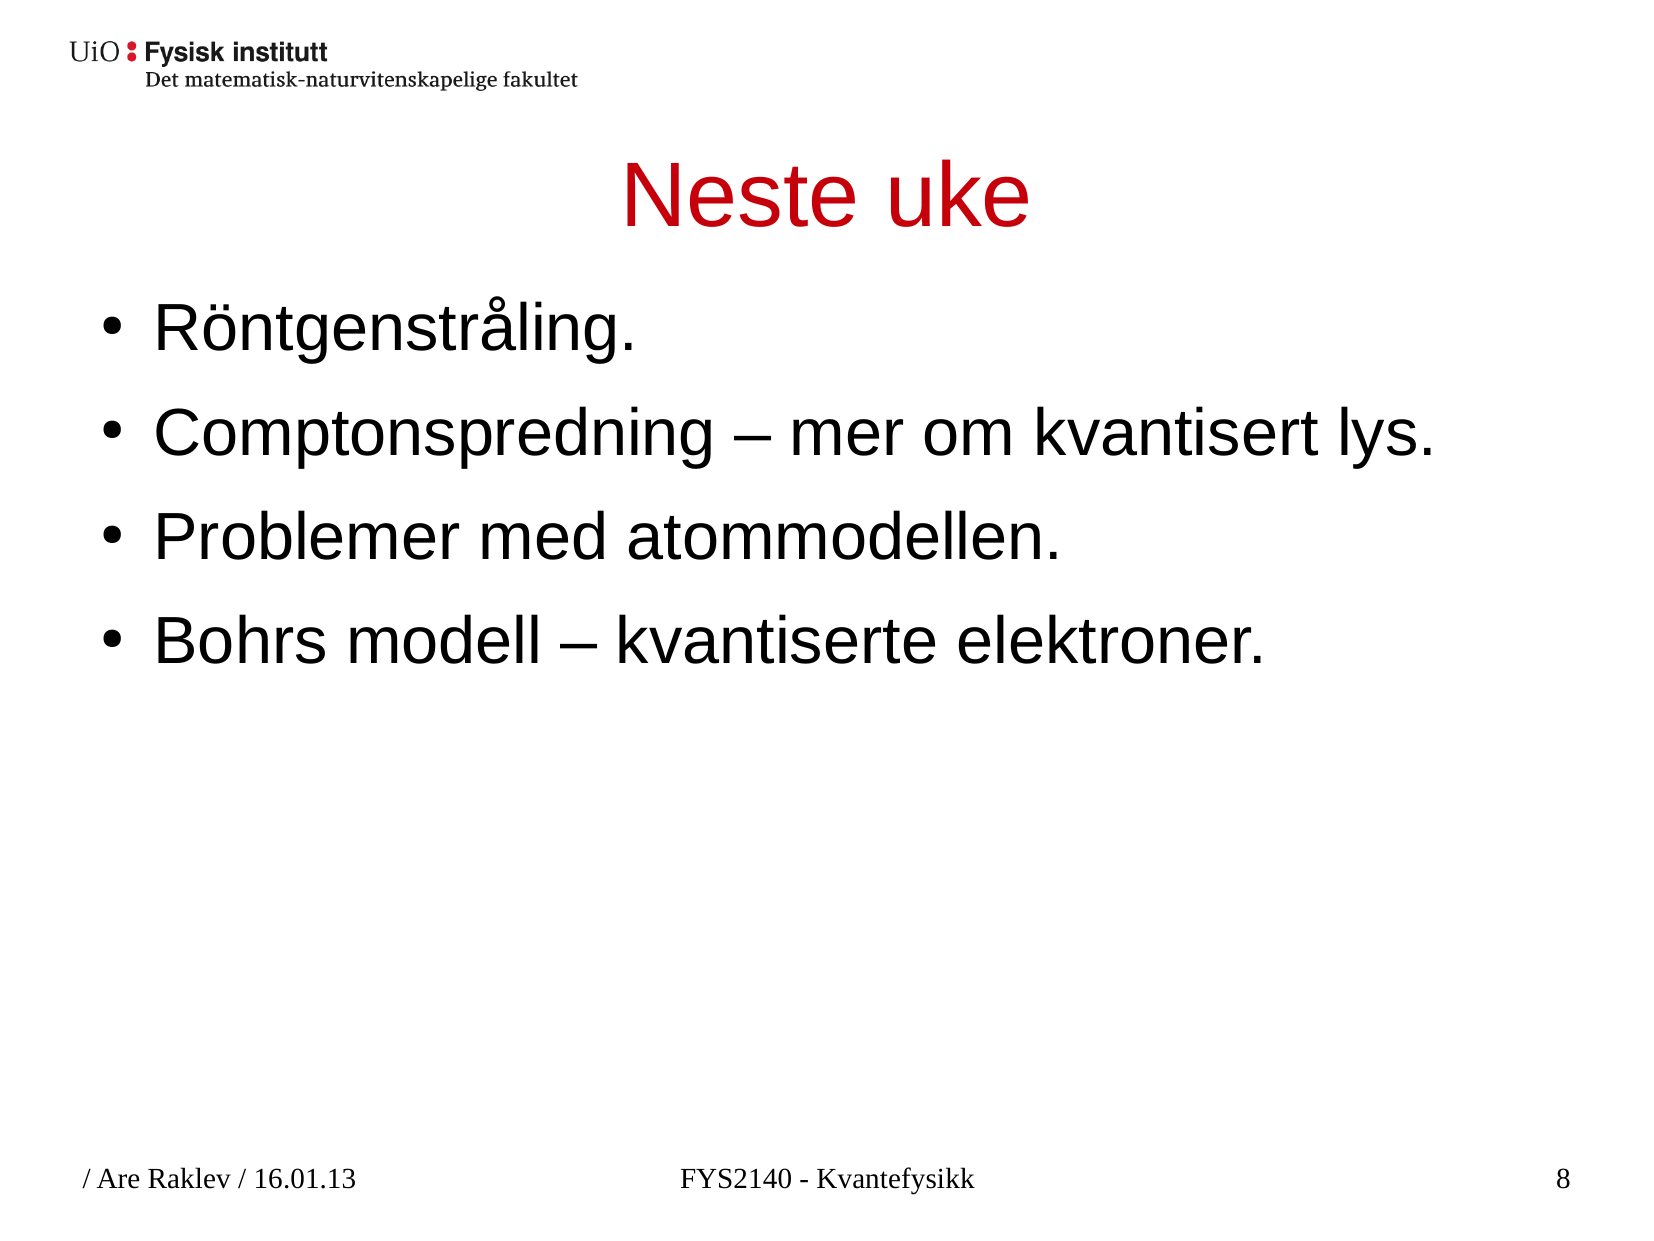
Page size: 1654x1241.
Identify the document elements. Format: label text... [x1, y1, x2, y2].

title Neste uke [82, 90, 1571, 290]
list Röntgenstråling. Comptonspredning – mer om kvantisert lys. Problemer med atommodellen. Bohrs modell – kvantiserte elektroner. [82, 290, 1613, 1094]
picture [68, 37, 581, 93]
